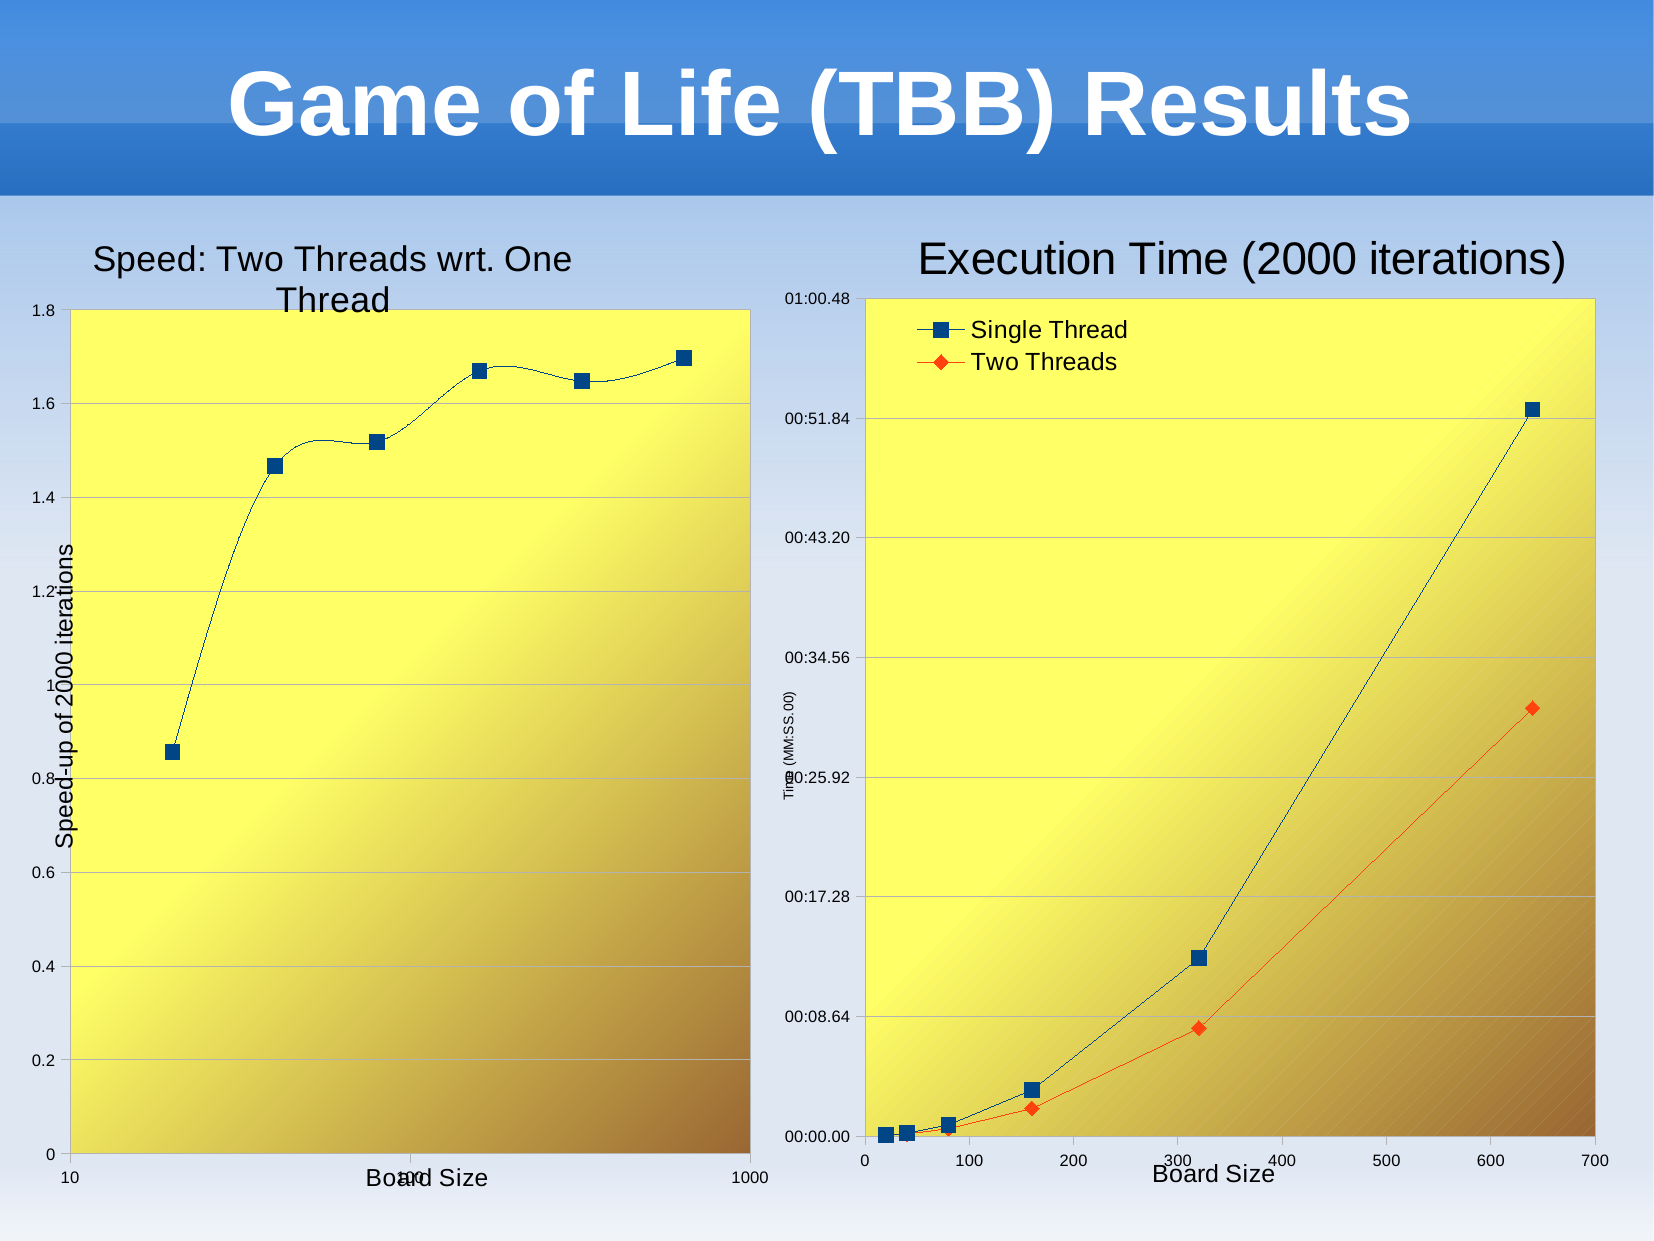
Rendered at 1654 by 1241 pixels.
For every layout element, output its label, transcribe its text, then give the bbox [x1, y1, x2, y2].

picture [0, 0, 1654, 1241]
chart [29, 206, 1625, 1211]
title Game of Life (TBB) Results [76, 7, 1565, 200]
